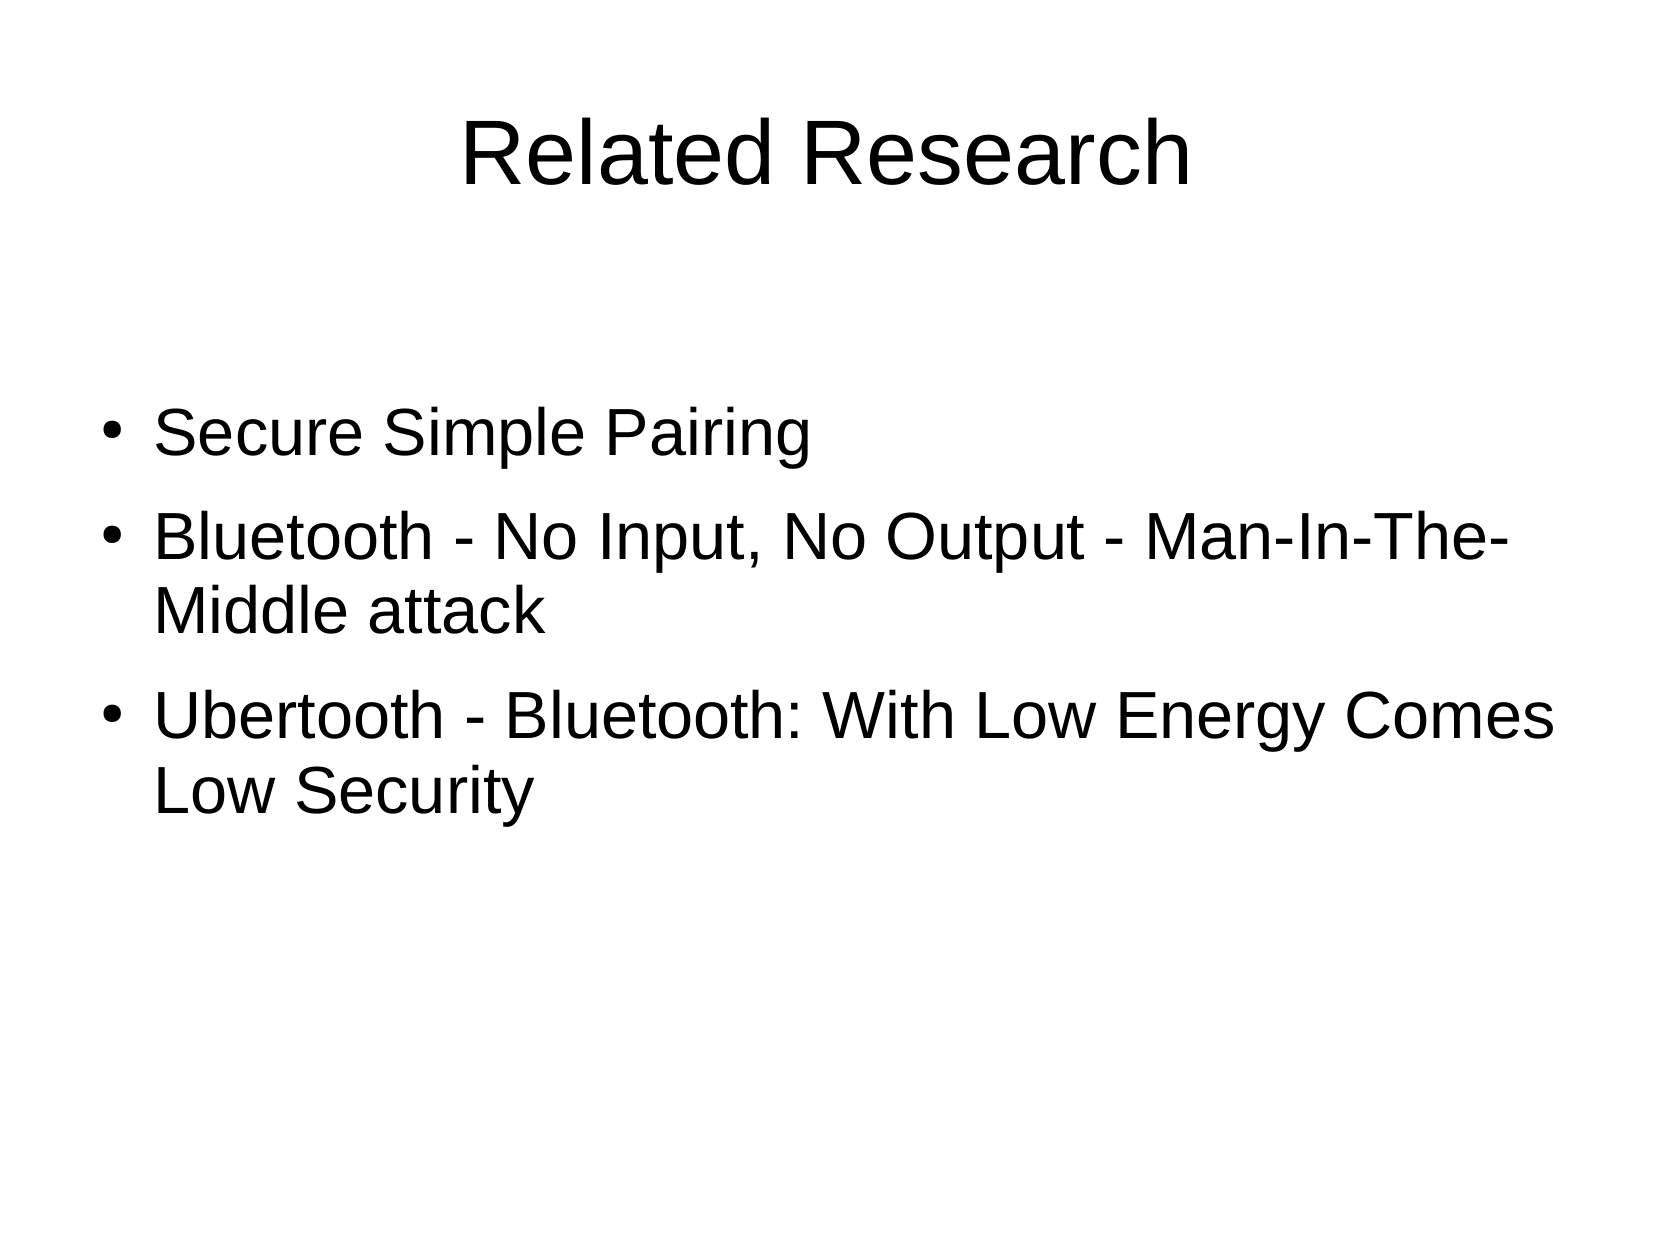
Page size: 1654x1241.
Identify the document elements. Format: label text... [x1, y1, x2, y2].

title Related Research [82, 49, 1571, 257]
list Secure Simple Pairing Bluetooth - No Input, No Output - Man-In-The-Middle attack Ubertooth - Bluetooth: With Low Energy Comes Low Security [82, 290, 1571, 1010]
